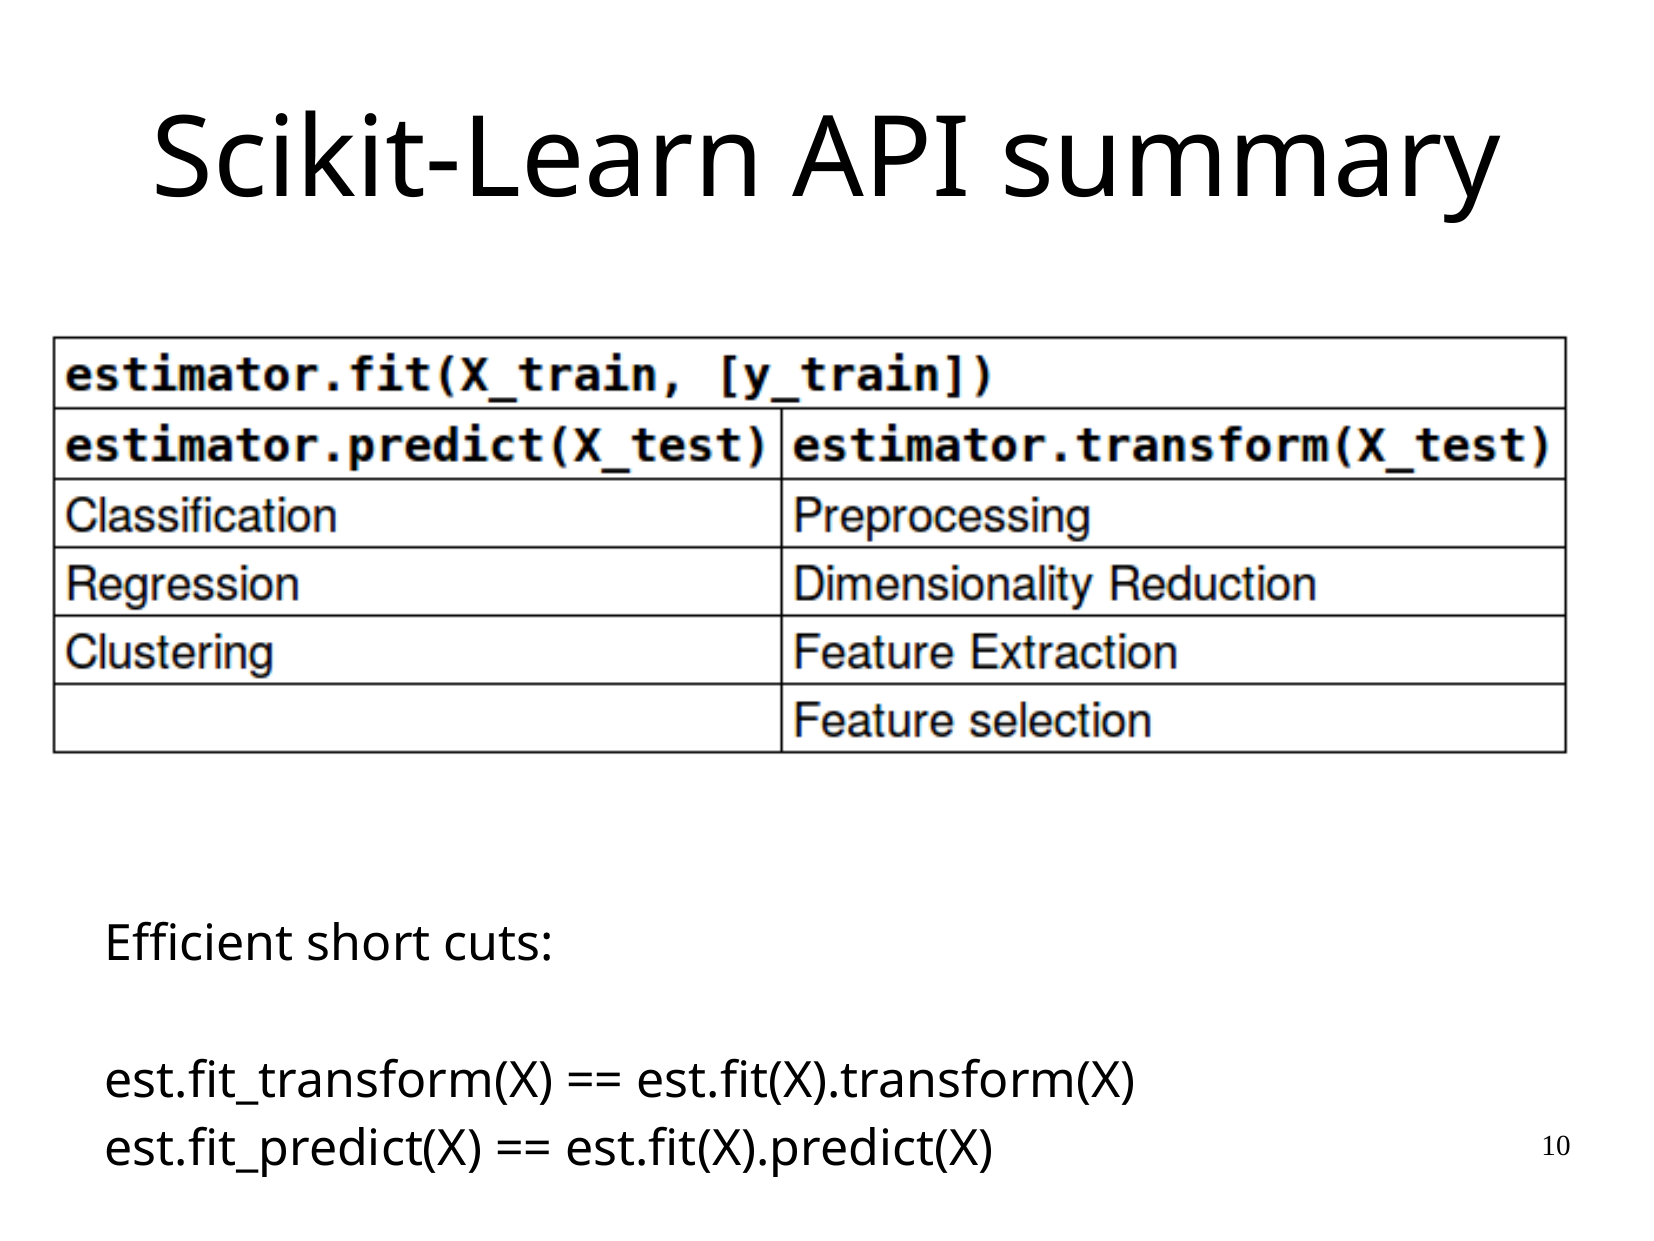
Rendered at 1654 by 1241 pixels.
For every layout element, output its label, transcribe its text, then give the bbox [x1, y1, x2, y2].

title Scikit-Learn API summary [82, 49, 1571, 257]
text_box Efficient short cuts: est.fit_transform(X) == est.fit(X).transform(X) est.fit_predict(X) == est.fit(X).predict(X) [90, 900, 1328, 1153]
picture [30, 323, 1584, 781]
